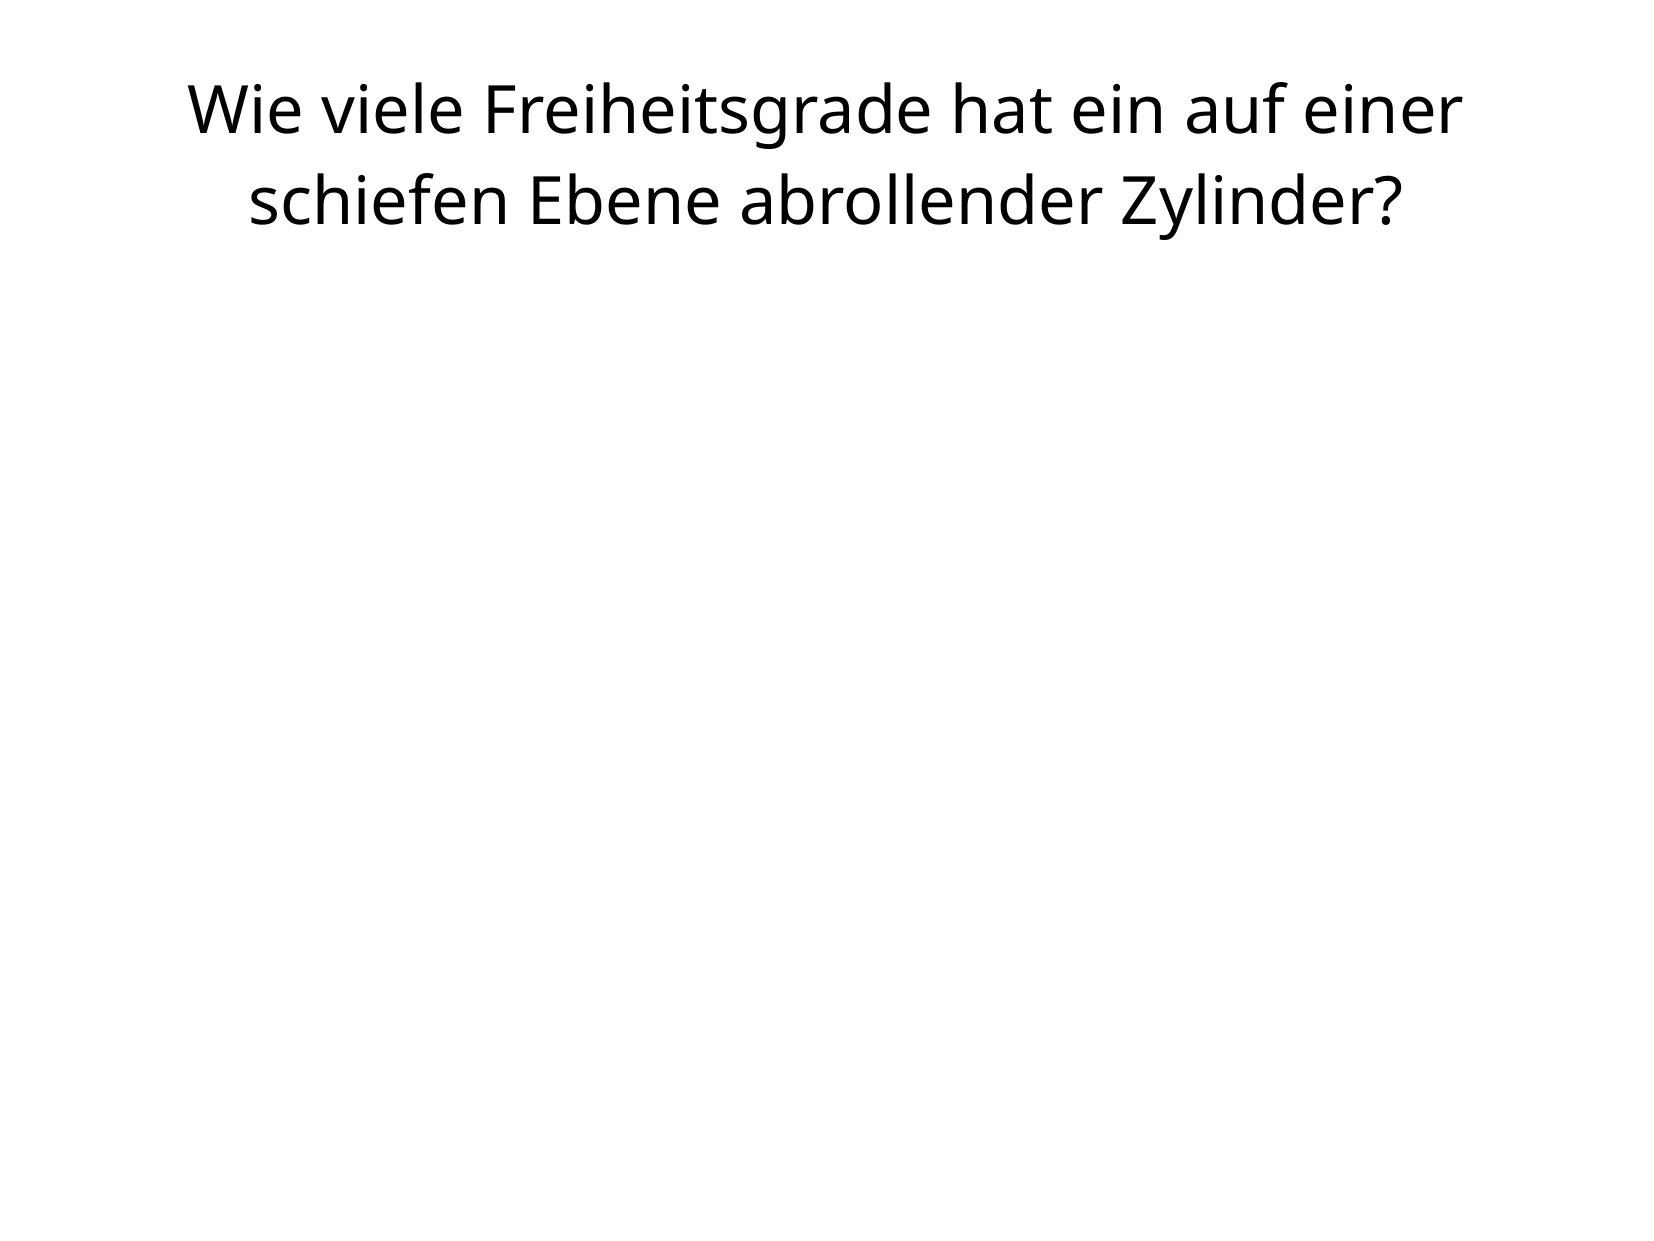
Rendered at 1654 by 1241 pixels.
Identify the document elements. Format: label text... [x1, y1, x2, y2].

title Wie viele Freiheitsgrade hat ein auf einer schiefen Ebene abrollender Zylinder? [82, 49, 1571, 257]
